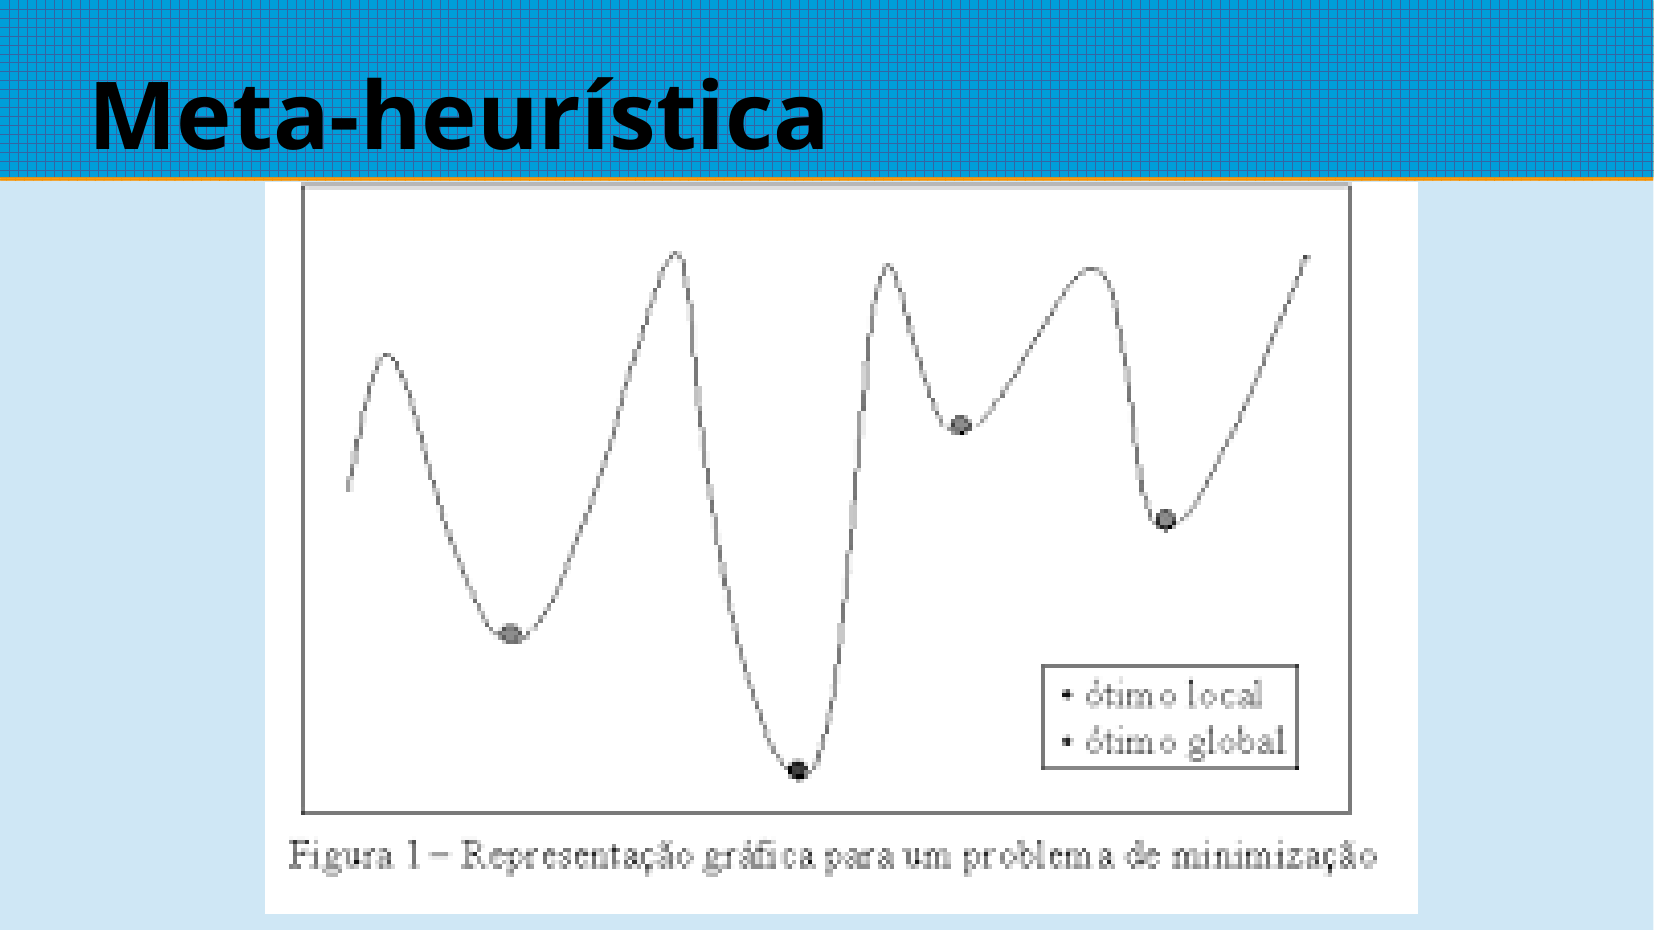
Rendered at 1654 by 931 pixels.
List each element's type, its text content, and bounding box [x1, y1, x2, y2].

picture [265, 182, 1418, 914]
title Meta-heurística [88, 14, 1565, 178]
